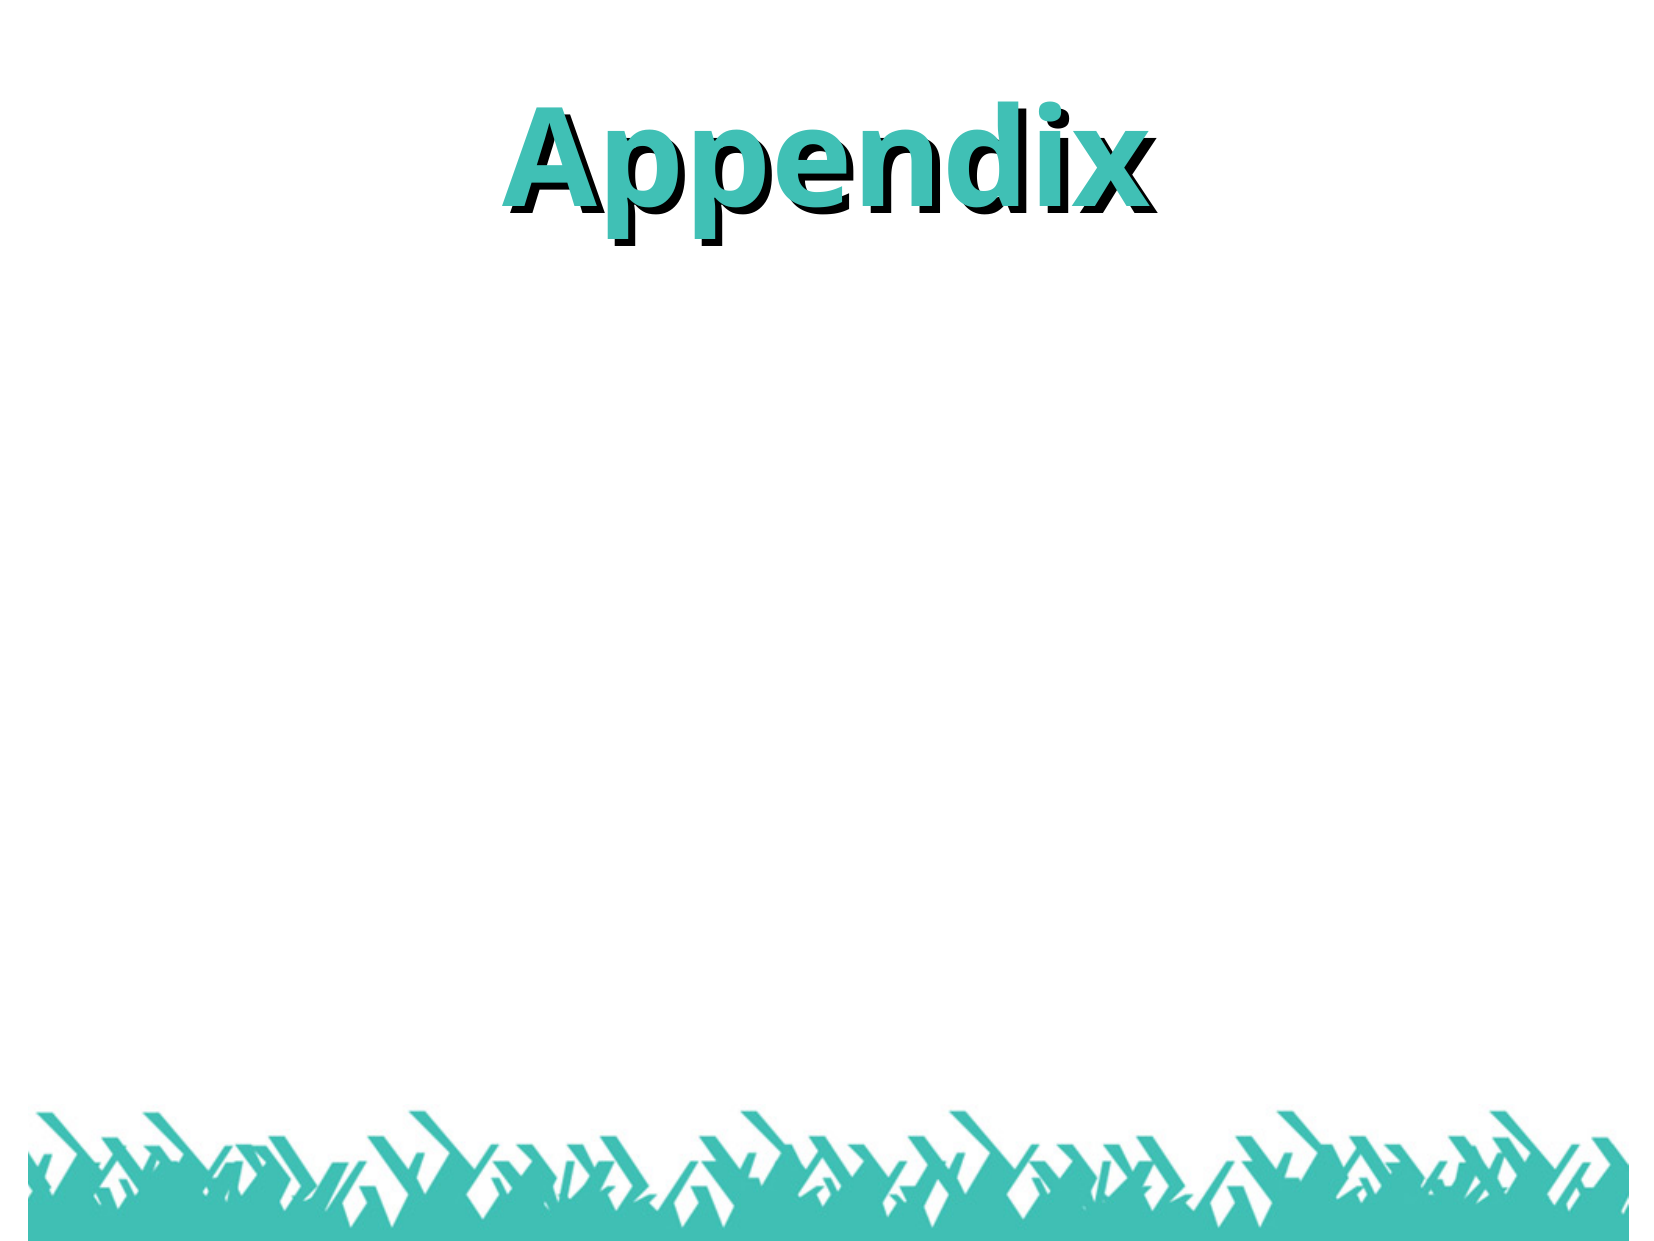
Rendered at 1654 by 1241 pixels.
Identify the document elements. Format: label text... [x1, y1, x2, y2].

picture [28, 1104, 1629, 1241]
title Appendix [82, 49, 1571, 257]
